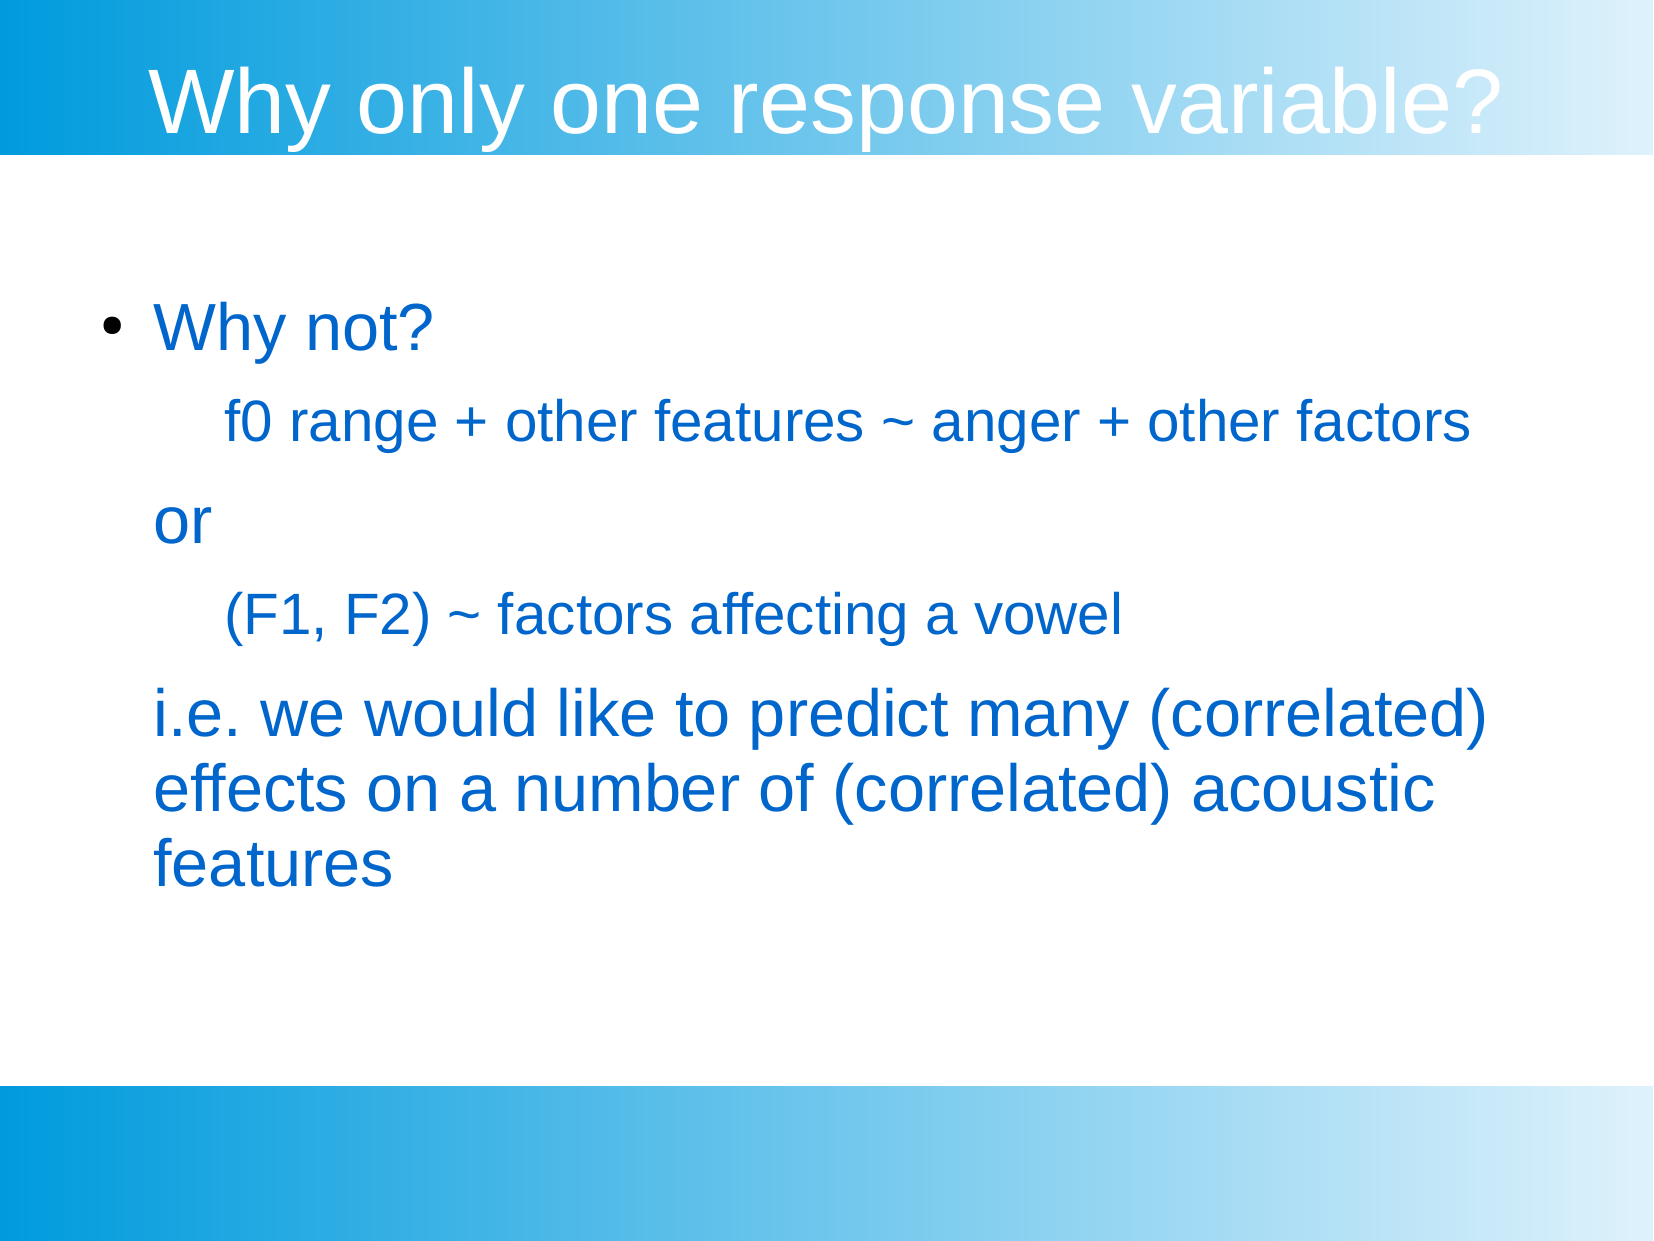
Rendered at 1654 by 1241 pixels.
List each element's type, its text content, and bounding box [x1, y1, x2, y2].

title Why only one response variable? [82, 49, 1571, 155]
list Why not? f0 range + other features ~ anger + other factors or (F1, F2) ~ factors affecting a vowel i.e. we would like to predict many (correlated) effects on a number of (correlated) acoustic features [82, 290, 1571, 1010]
